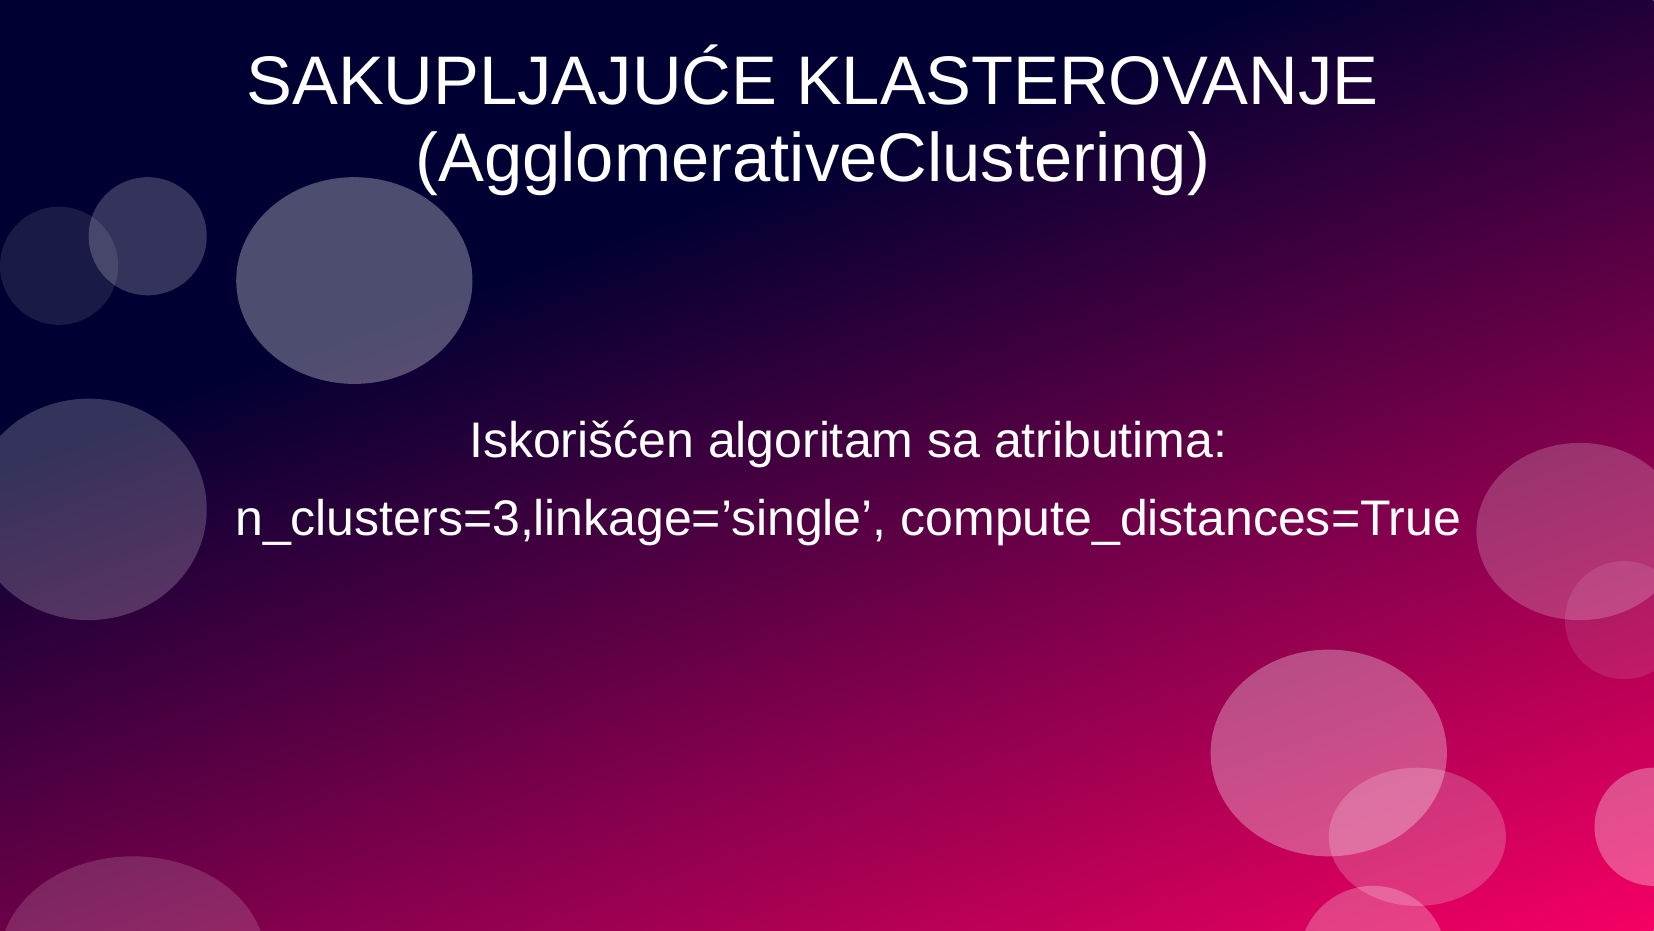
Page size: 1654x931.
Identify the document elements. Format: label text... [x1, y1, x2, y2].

title [61, 199, 1538, 363]
list Iskorišćen algoritam sa atributima: n_clusters=3,linkage=’single’, compute_distances=True [75, 412, 1552, 767]
title SAKUPLJAJUĆE KLASTEROVANJE (AgglomerativeClustering) [75, 37, 1552, 200]
